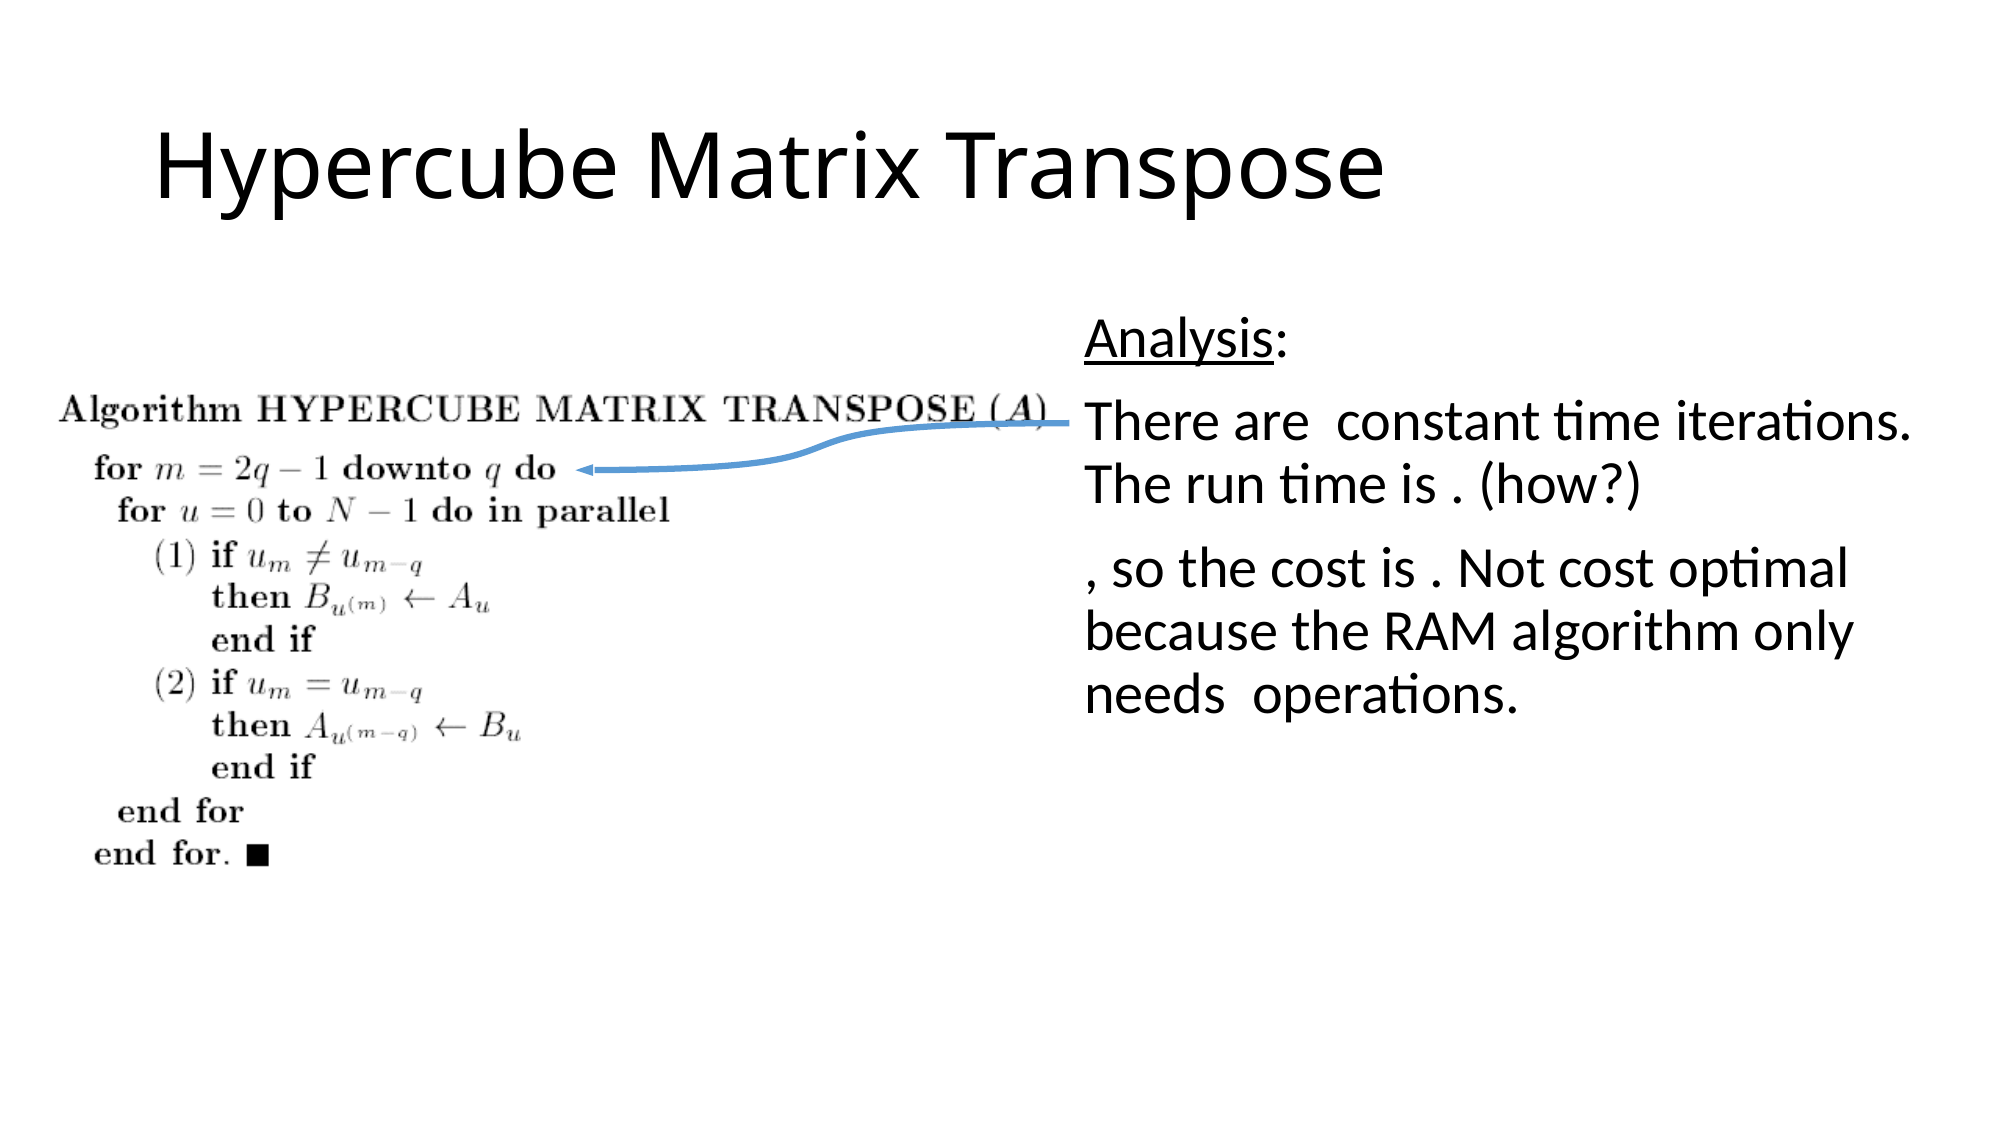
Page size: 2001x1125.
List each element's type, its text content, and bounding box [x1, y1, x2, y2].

title Hypercube Matrix Transpose [137, 59, 1863, 278]
picture [39, 370, 1070, 893]
list Analysis: There are constant time iterations. The run time is . (how?) , so the cost is . Not cost optimal because the RAM algorithm only needs operations. [1069, 299, 1966, 1014]
